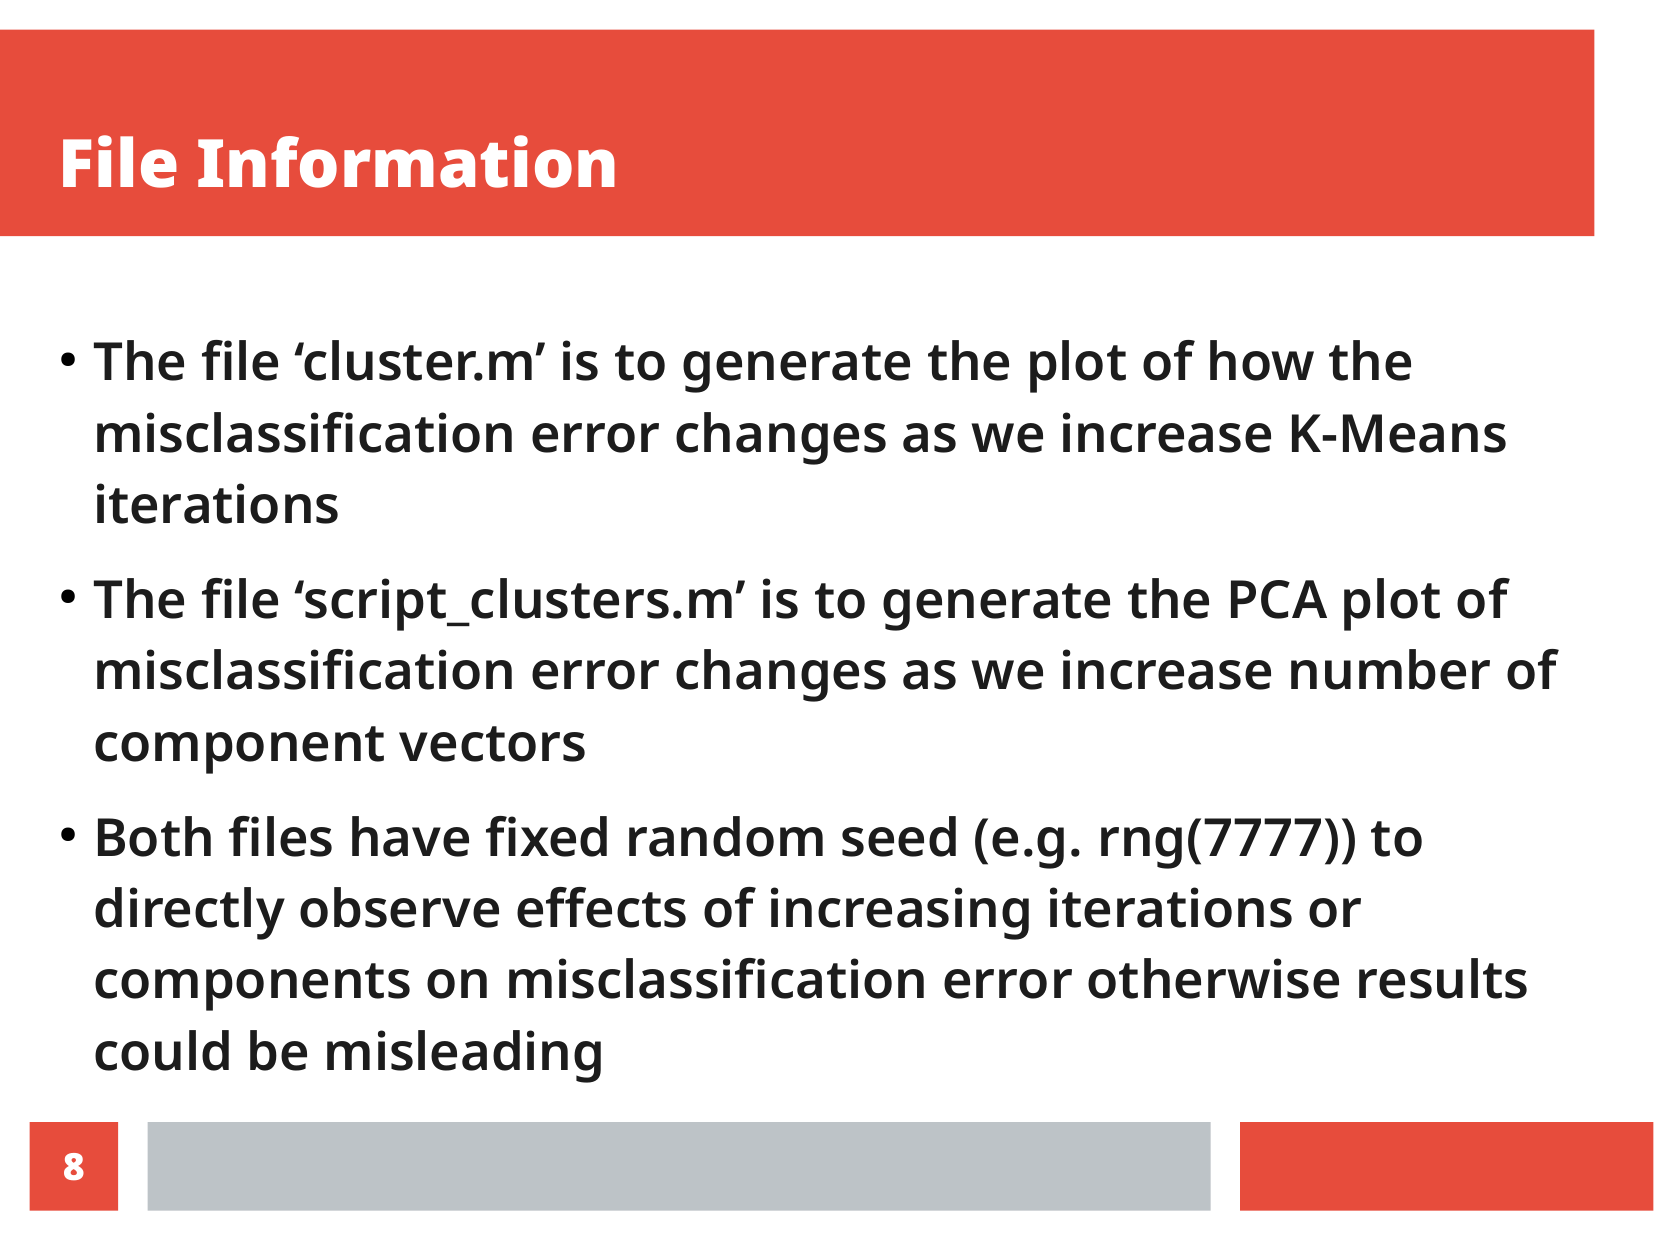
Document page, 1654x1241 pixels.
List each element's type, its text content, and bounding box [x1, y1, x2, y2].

list The file ‘cluster.m’ is to generate the plot of how the misclassification error changes as we increase K-Means iterations The file ‘script_clusters.m’ is to generate the PCA plot of misclassification error changes as we increase number of component vectors Both files have fixed random seed (e.g. rng(7777)) to directly observe effects of increasing iterations or components on misclassification error otherwise results could be misleading [59, 324, 1565, 1093]
title File Information [59, 59, 1595, 207]
